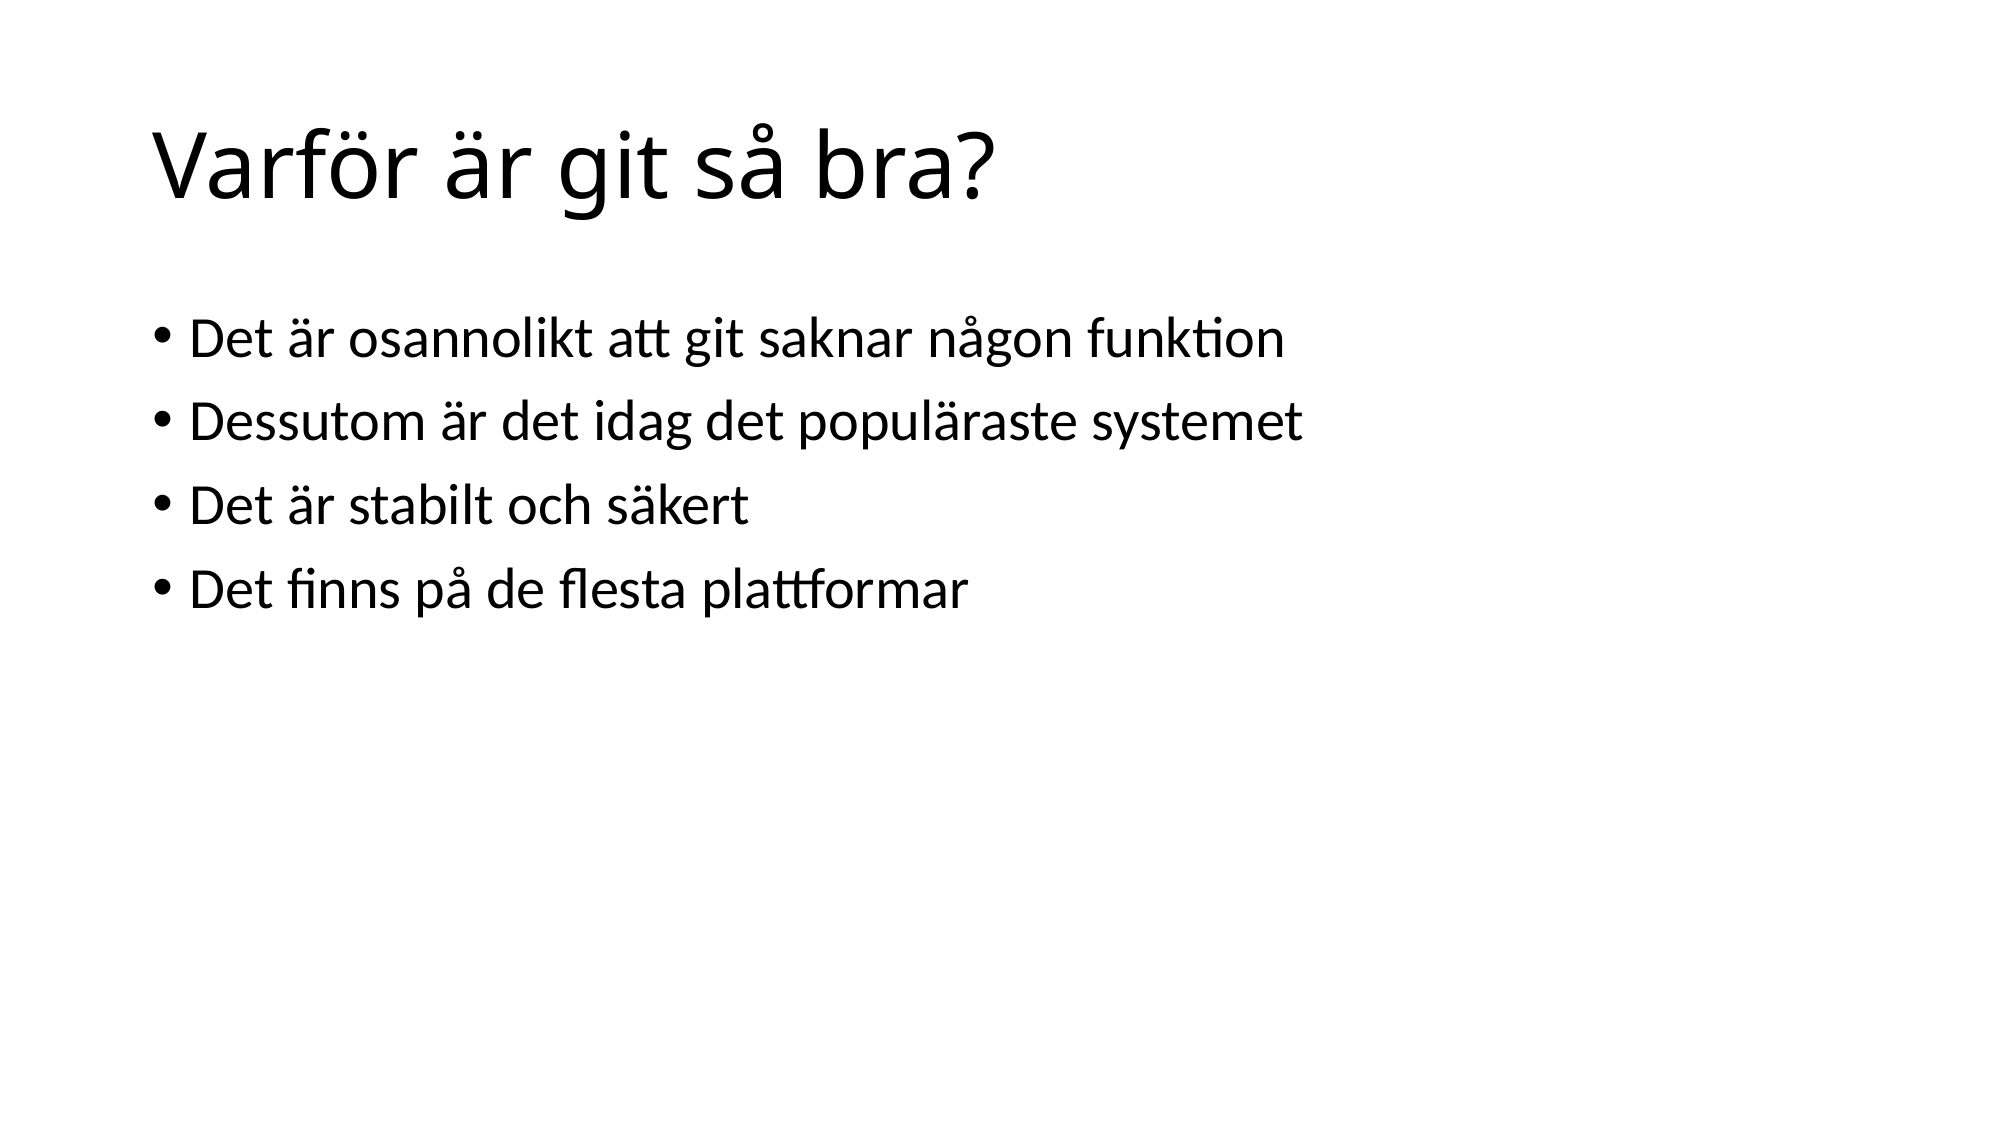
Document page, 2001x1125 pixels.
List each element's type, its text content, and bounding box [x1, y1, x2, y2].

list Det är osannolikt att git saknar någon funktion Dessutom är det idag det populäraste systemet Det är stabilt och säkert Det finns på de flesta plattformar [137, 299, 1863, 1014]
title Varför är git så bra? [137, 59, 1863, 278]
